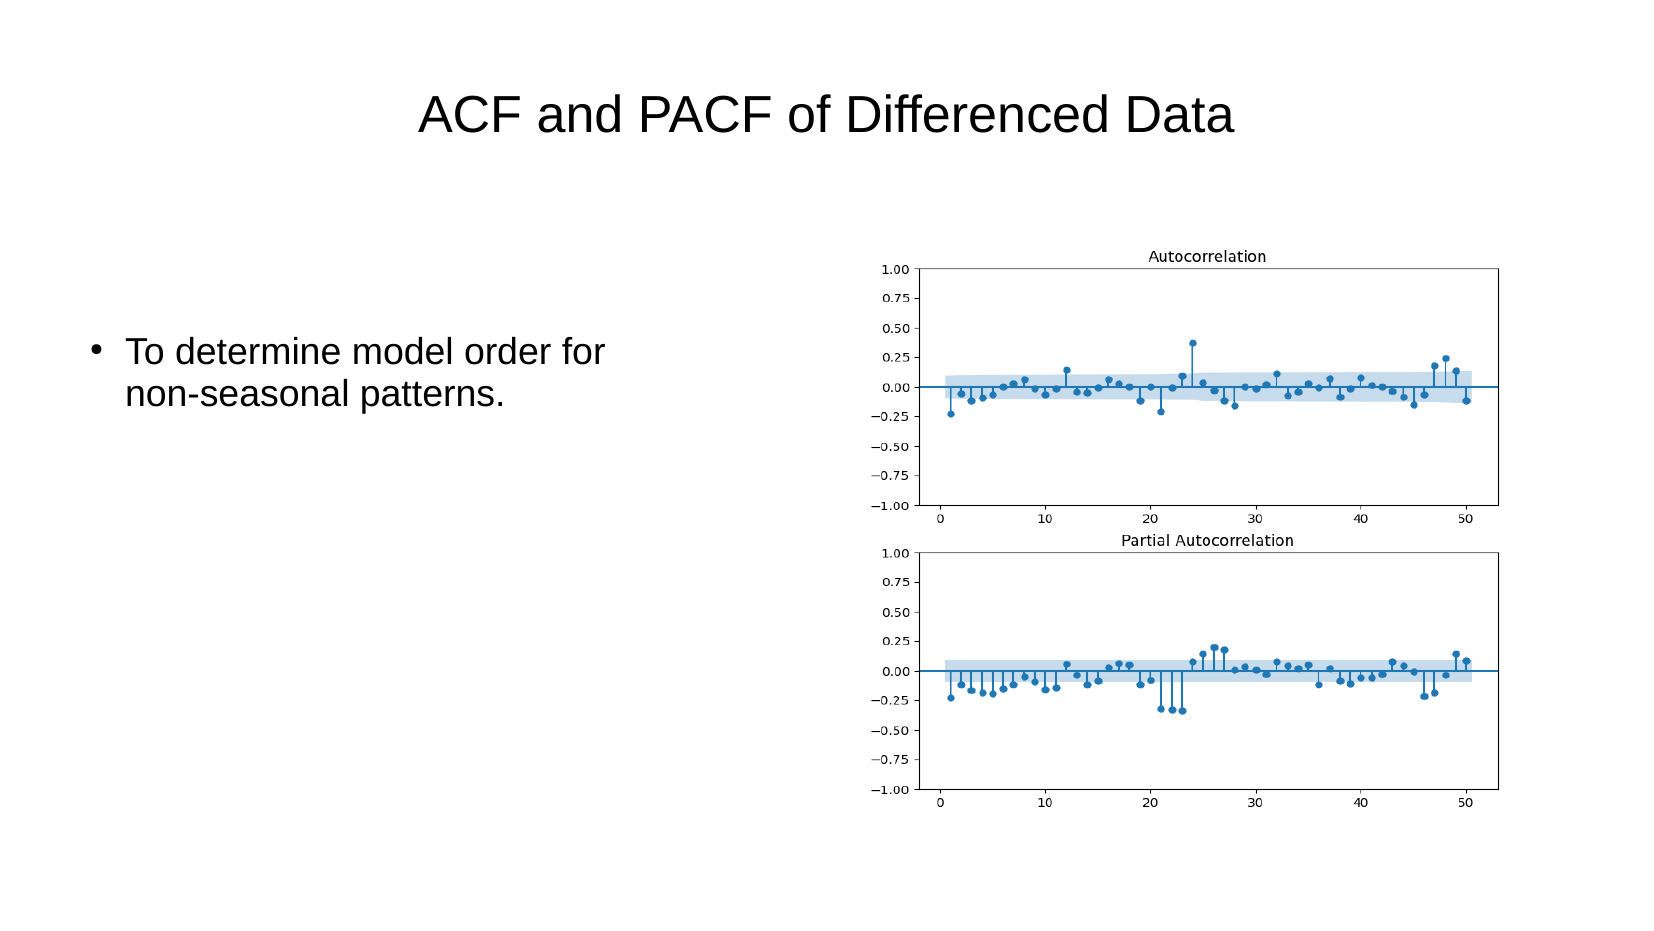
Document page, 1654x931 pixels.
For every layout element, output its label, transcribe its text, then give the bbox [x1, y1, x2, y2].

text_box To determine model order for non-seasonal patterns. [75, 280, 676, 464]
picture [825, 187, 1572, 863]
title ACF and PACF of Differenced Data [82, 37, 1571, 193]
